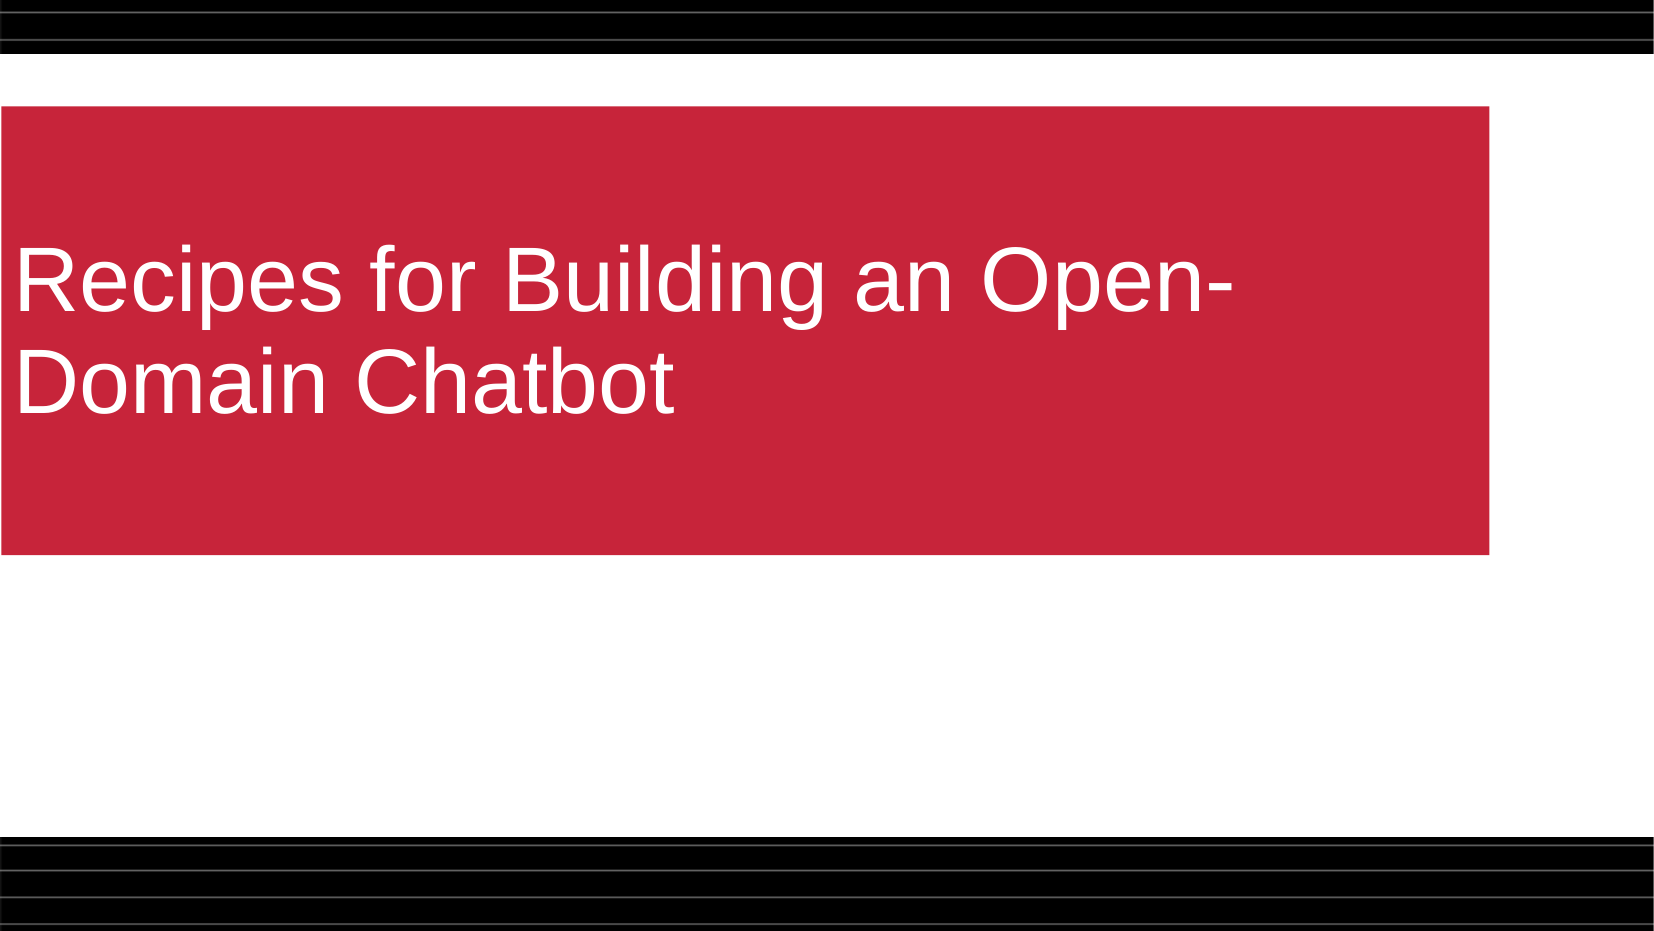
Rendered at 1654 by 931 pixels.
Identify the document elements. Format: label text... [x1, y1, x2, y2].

picture [0, 0, 1654, 54]
title Recipes for Building an Open-Domain Chatbot [1, 106, 1490, 556]
picture [0, 837, 1654, 931]
